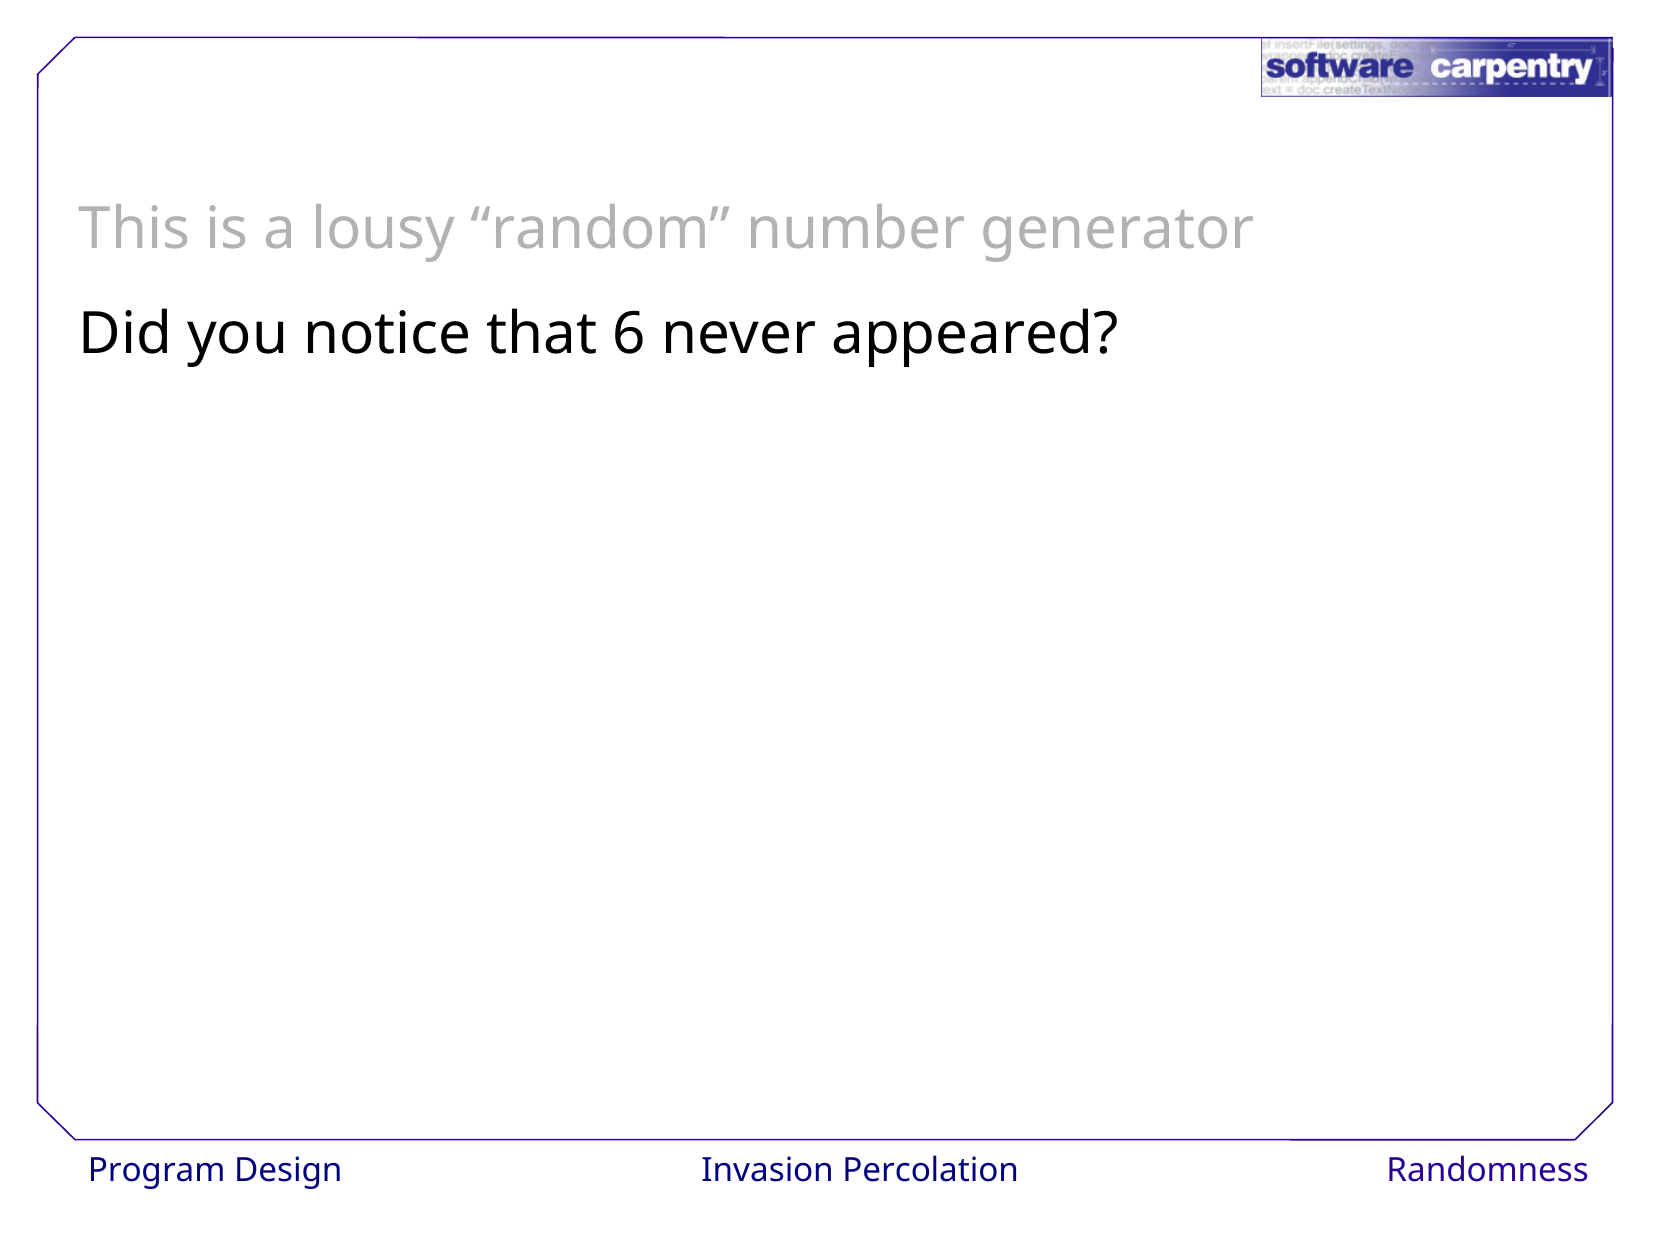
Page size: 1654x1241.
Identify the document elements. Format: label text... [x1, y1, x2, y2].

picture [1261, 39, 1613, 97]
text_box This is a lousy “random” number generator Did you notice that 6 never appeared? [64, 147, 1420, 373]
